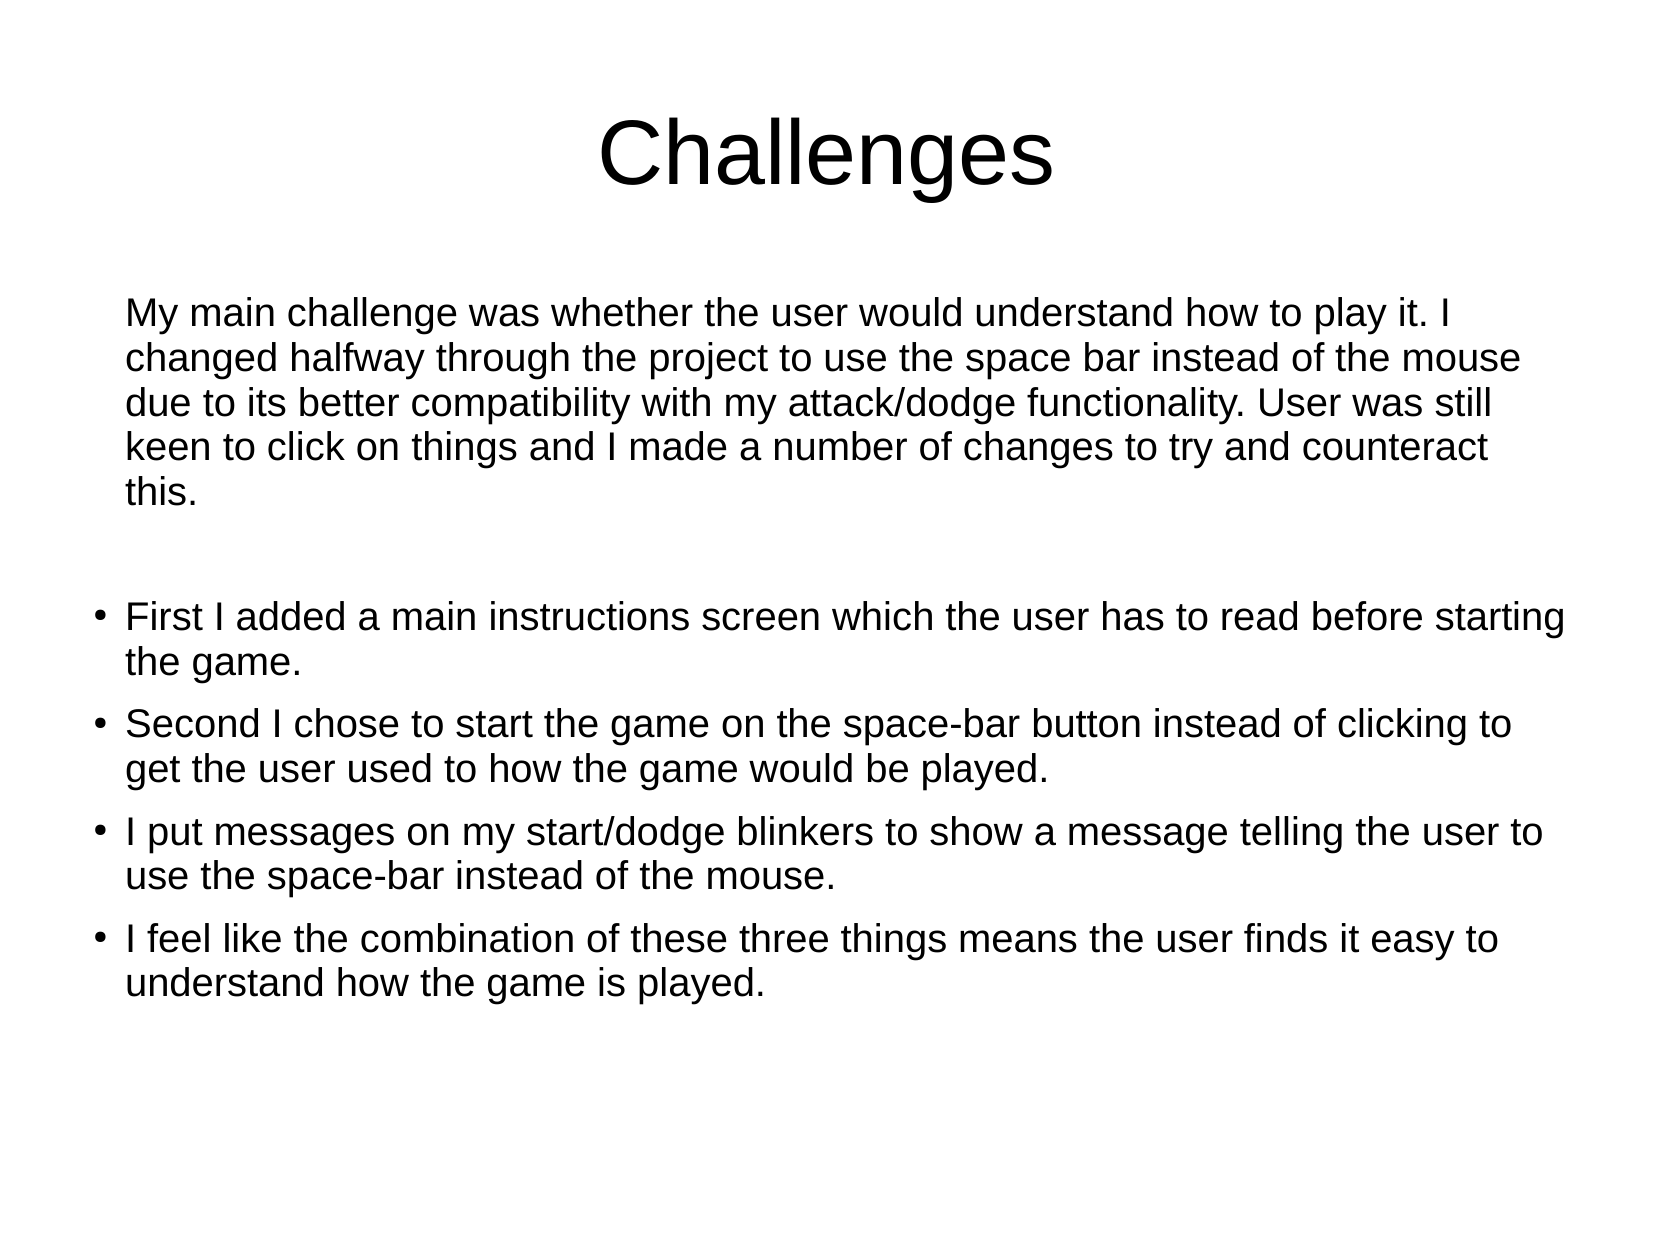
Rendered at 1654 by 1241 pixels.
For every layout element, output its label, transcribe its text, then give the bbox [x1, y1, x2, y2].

list My main challenge was whether the user would understand how to play it. I changed halfway through the project to use the space bar instead of the mouse due to its better compatibility with my attack/dodge functionality. User was still keen to click on things and I made a number of changes to try and counteract this. First I added a main instructions screen which the user has to read before starting the game. Second I chose to start the game on the space-bar button instead of clicking to get the user used to how the game would be played. I put messages on my start/dodge blinkers to show a message telling the user to use the space-bar instead of the mouse. I feel like the combination of these three things means the user finds it easy to understand how the game is played. [82, 290, 1571, 1010]
title Challenges [82, 49, 1571, 257]
